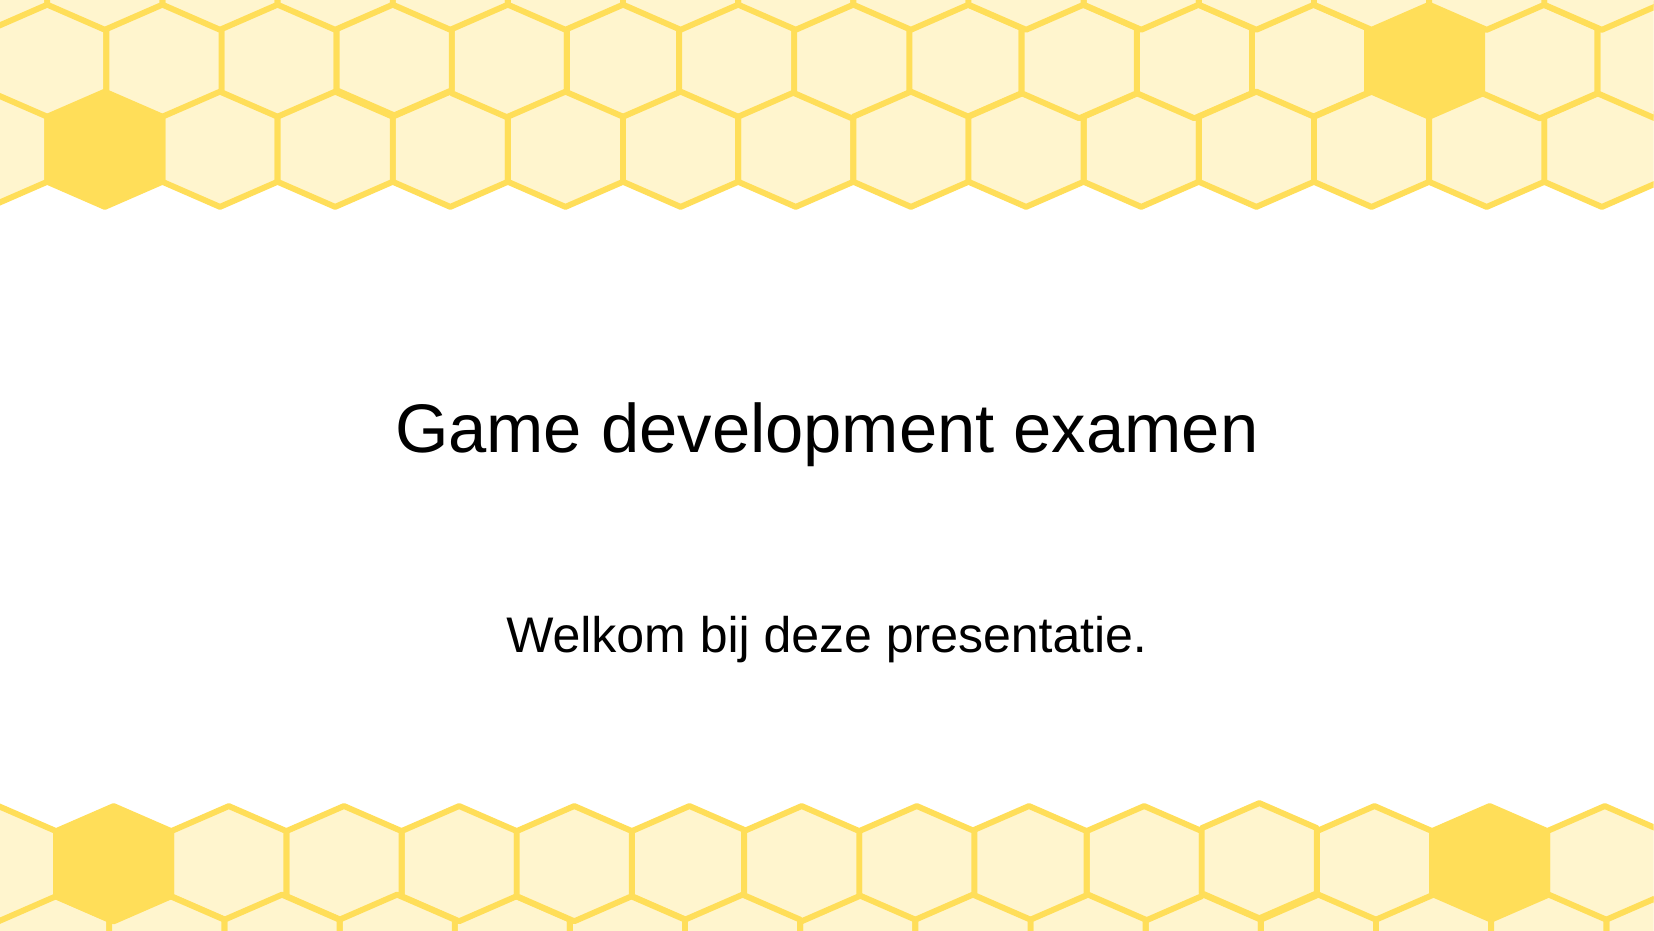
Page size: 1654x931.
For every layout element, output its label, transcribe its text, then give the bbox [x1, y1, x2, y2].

title Game development examen [88, 324, 1565, 532]
subtitle Welkom bij deze presentatie. [88, 561, 1565, 709]
